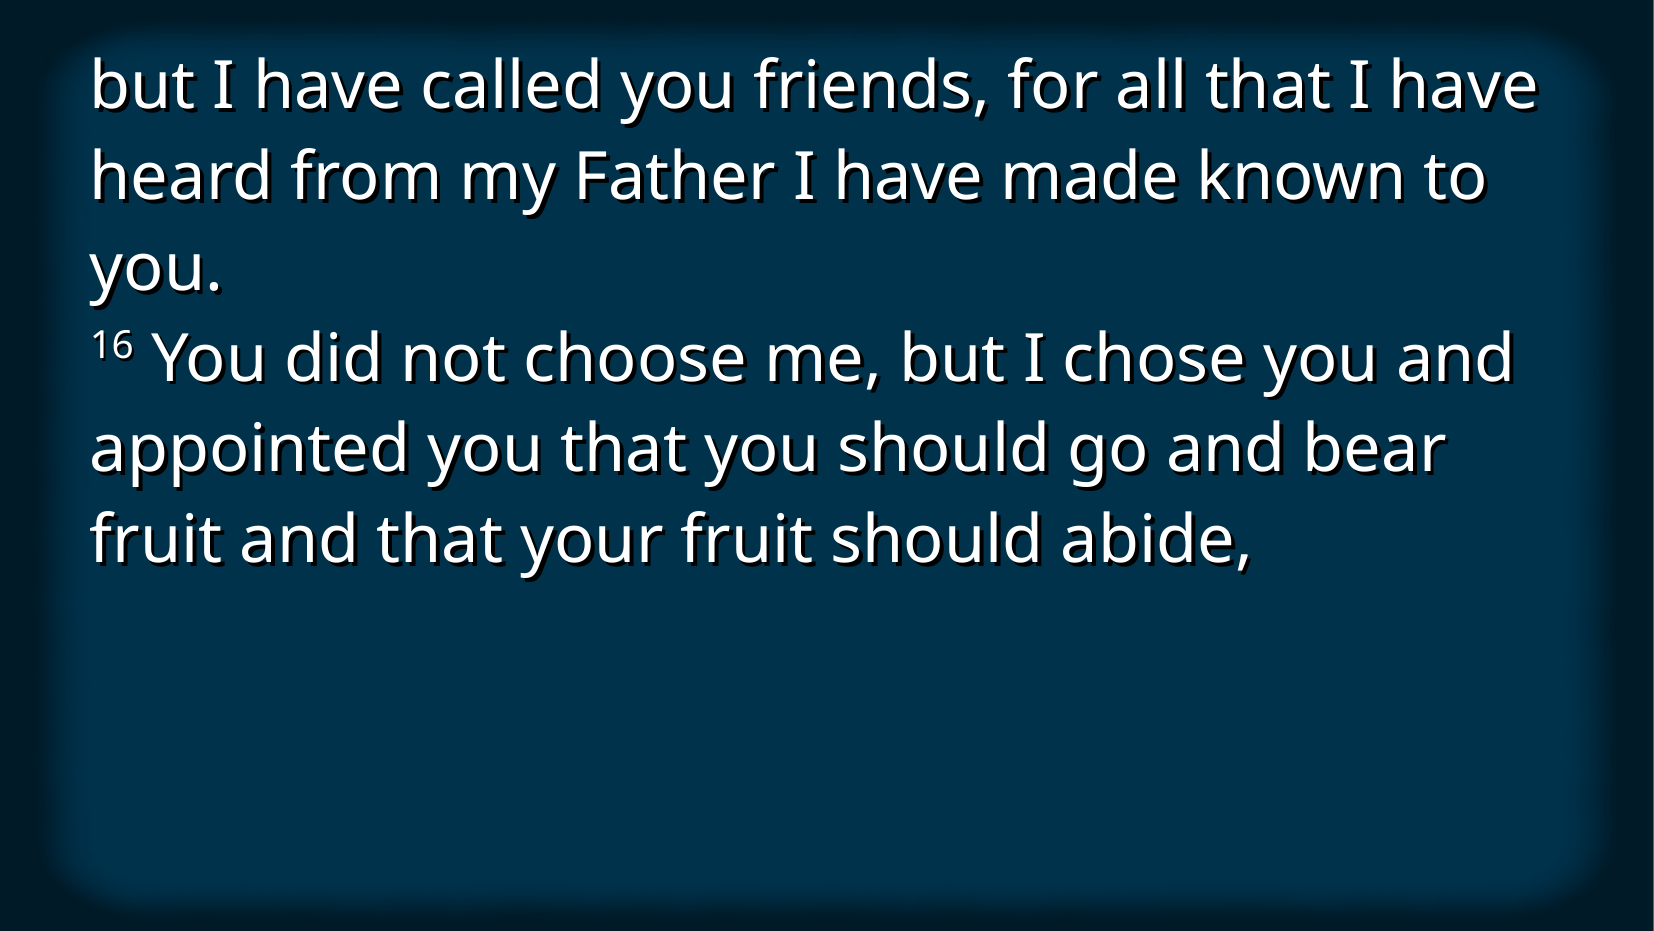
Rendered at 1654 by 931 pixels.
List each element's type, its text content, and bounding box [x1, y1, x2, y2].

picture [0, 0, 1654, 931]
text_box but I have called you friends, for all that I have heard from my Father I have made known to you. 16 You did not choose me, but I chose you and appointed you that you should go and bear fruit and that your fruit should abide, [75, 30, 1576, 489]
